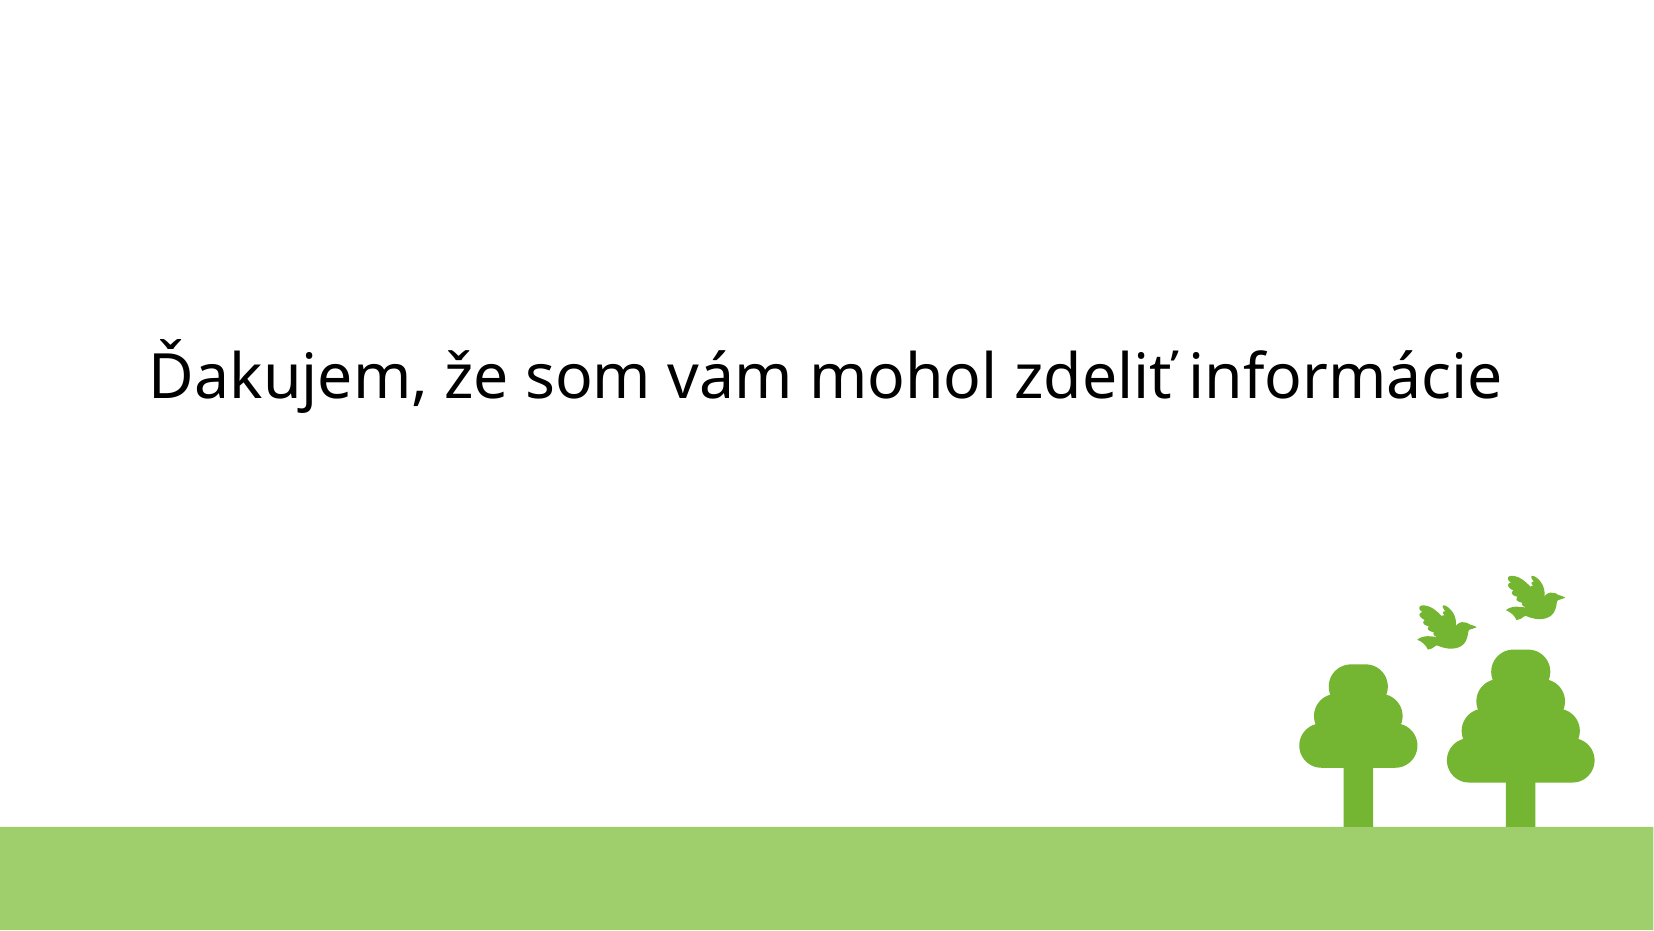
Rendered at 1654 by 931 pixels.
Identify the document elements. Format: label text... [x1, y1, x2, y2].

title Ďakujem, že som vám mohol zdeliť informácie [88, 300, 1565, 448]
